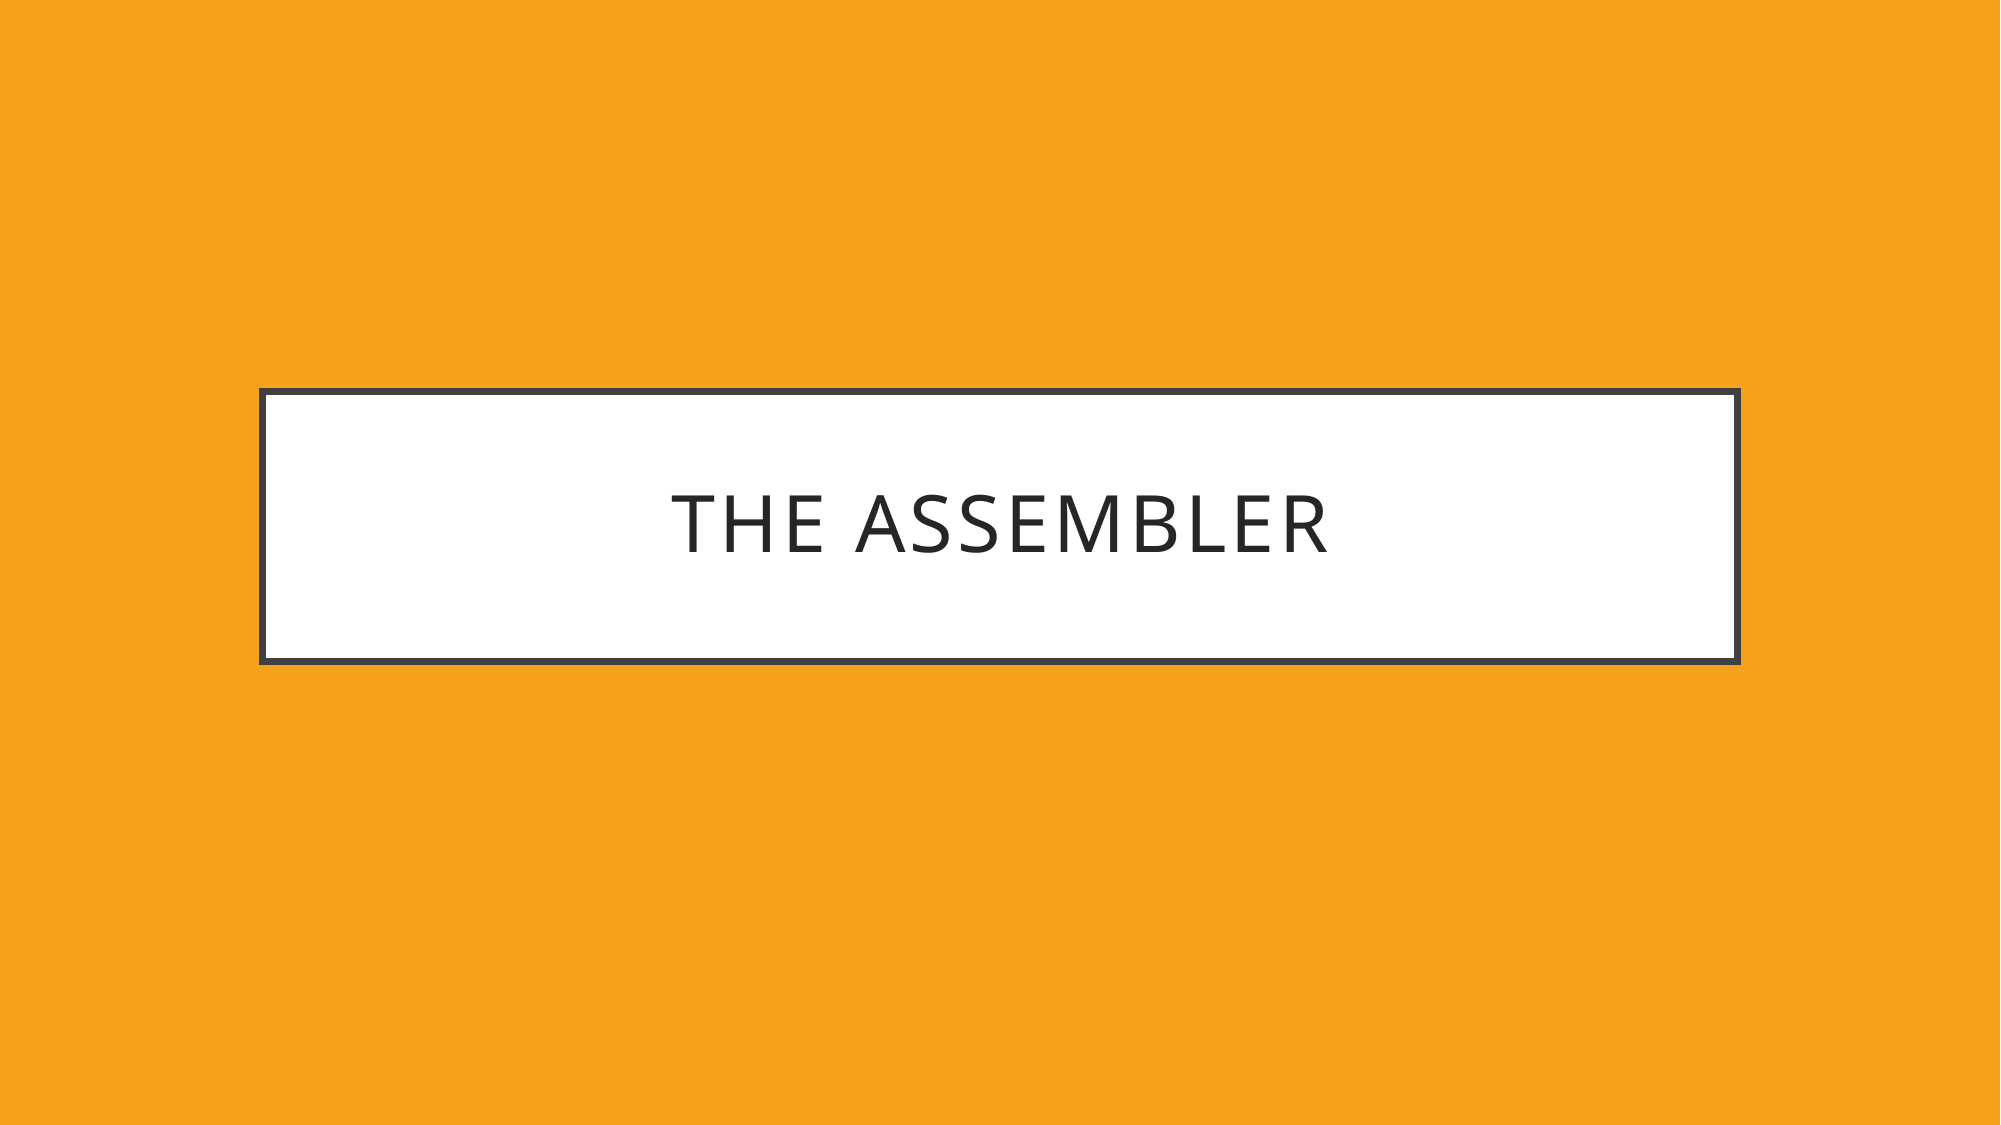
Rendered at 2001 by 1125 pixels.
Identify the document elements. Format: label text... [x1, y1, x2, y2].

title The assembleR [262, 391, 1738, 662]
